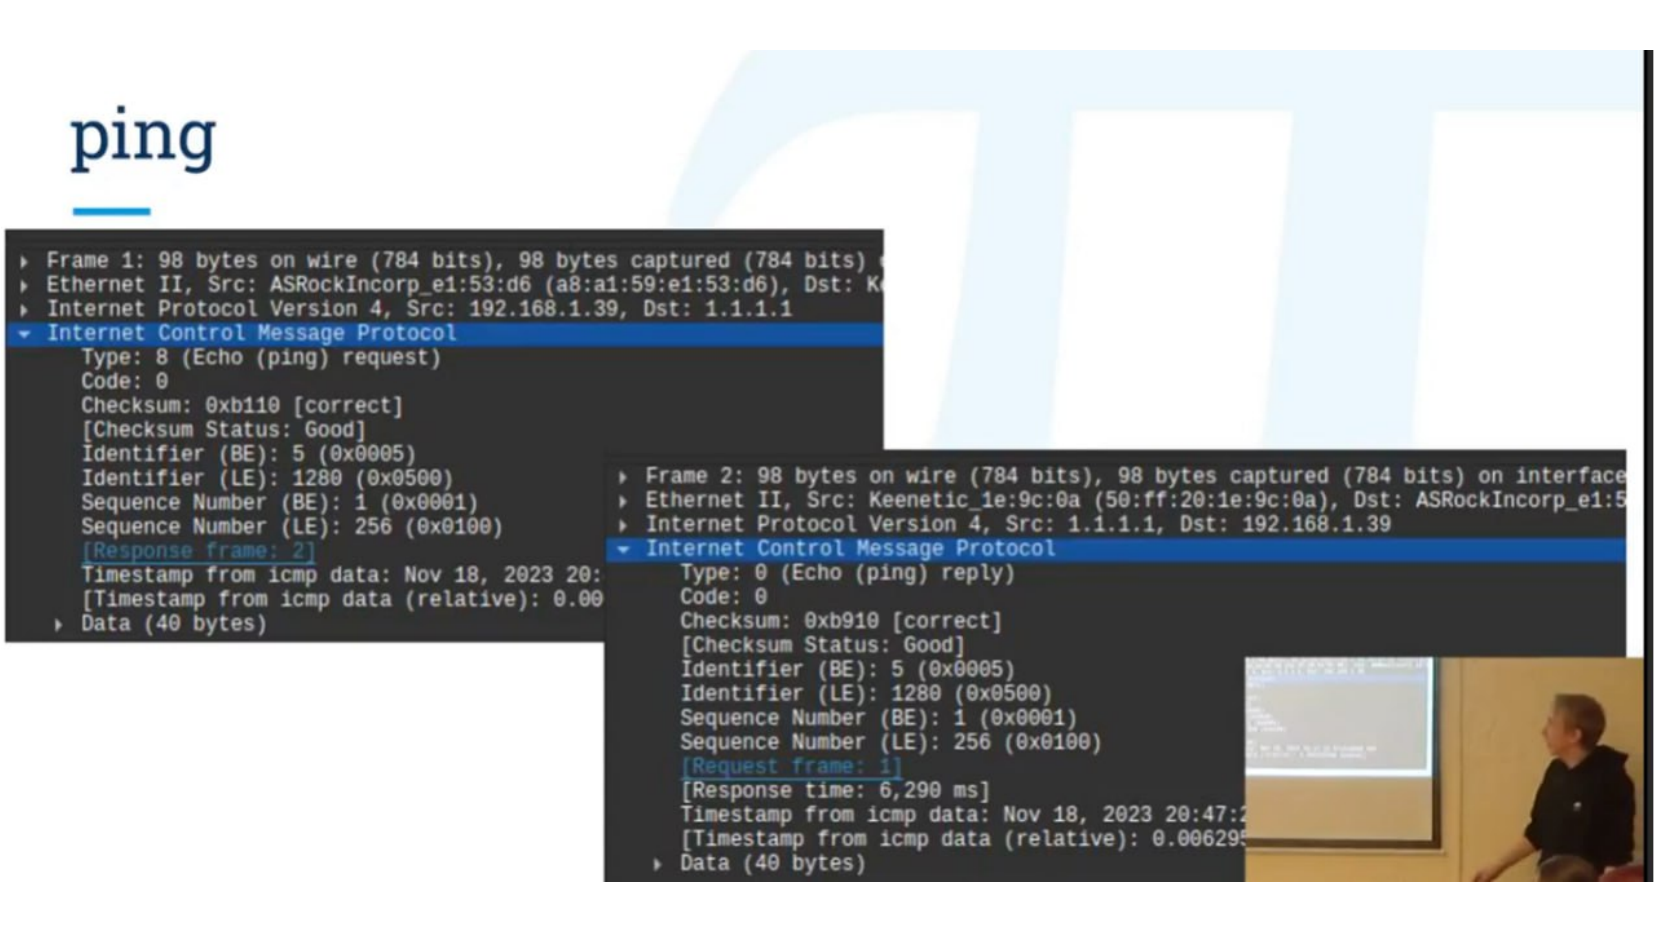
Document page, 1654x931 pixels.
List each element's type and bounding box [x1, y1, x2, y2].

picture [1, 50, 1654, 882]
